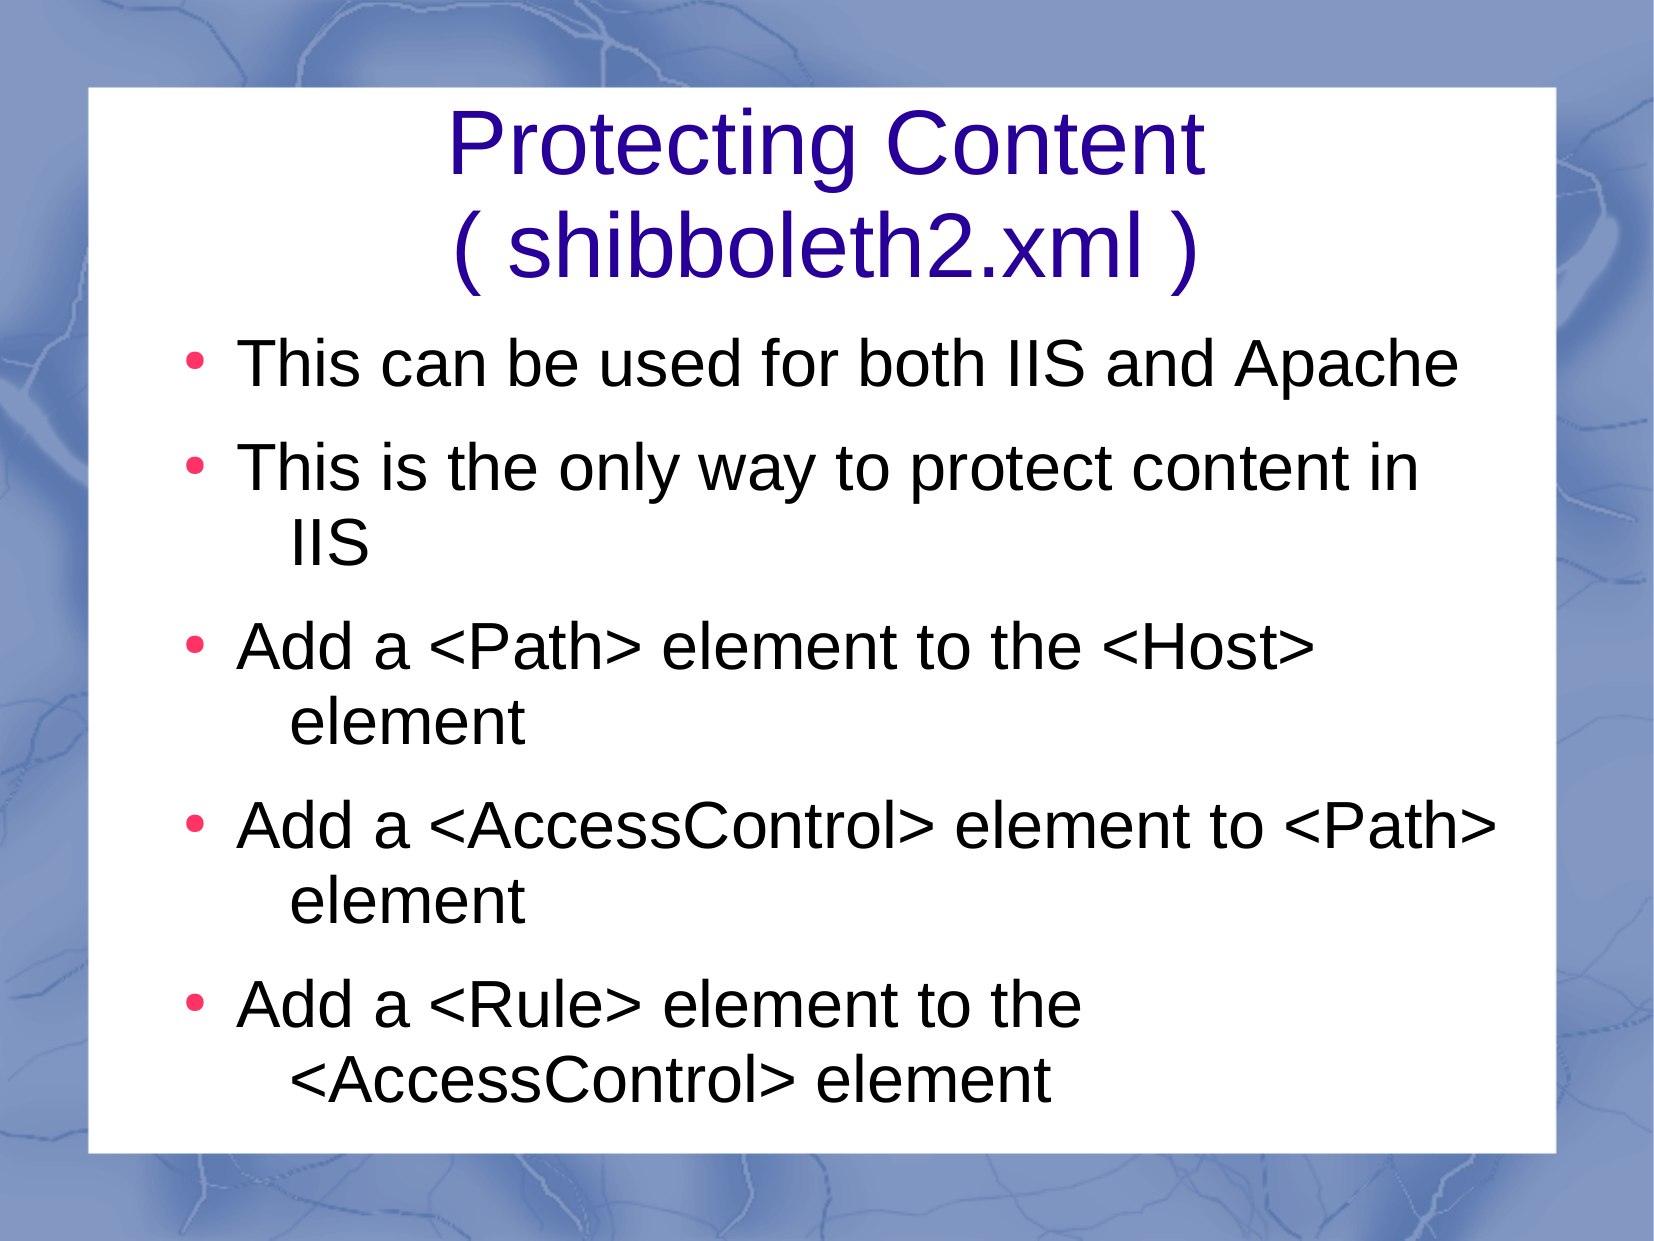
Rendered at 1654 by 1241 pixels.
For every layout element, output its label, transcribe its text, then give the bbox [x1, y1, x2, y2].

list This can be used for both IIS and Apache This is the only way to protect content in IIS Add a <Path> element to the <Host> element Add a <AccessControl> element to <Path> element Add a <Rule> element to the <AccessControl> element [147, 325, 1506, 1117]
picture [0, 0, 1654, 1241]
title Protecting Content ( shibboleth2.xml ) [118, 91, 1536, 297]
